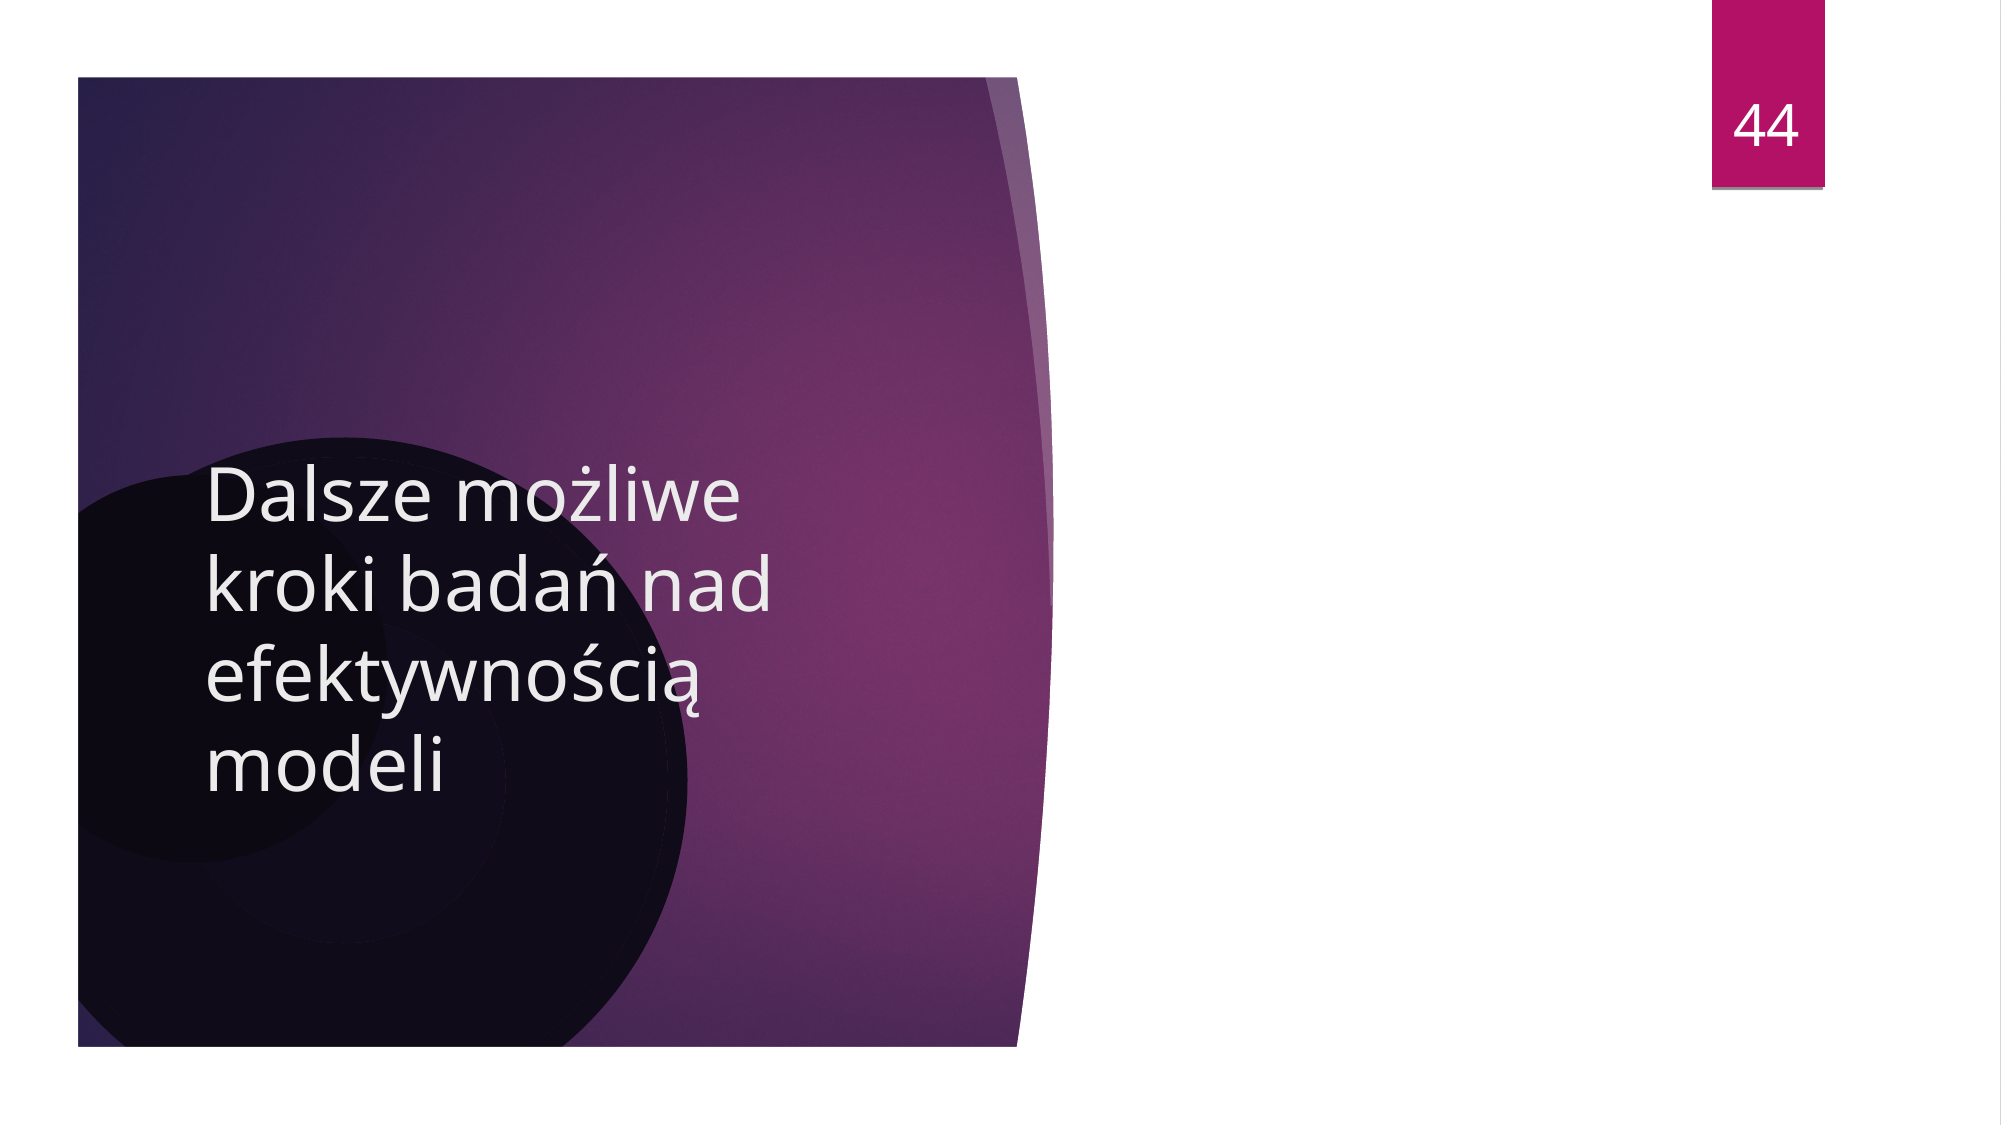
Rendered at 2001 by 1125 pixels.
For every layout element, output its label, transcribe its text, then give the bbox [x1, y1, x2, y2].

text_box [1698, 48, 1836, 175]
title Dalsze możliwe kroki badań nad efektywnością modeli [173, 375, 888, 750]
